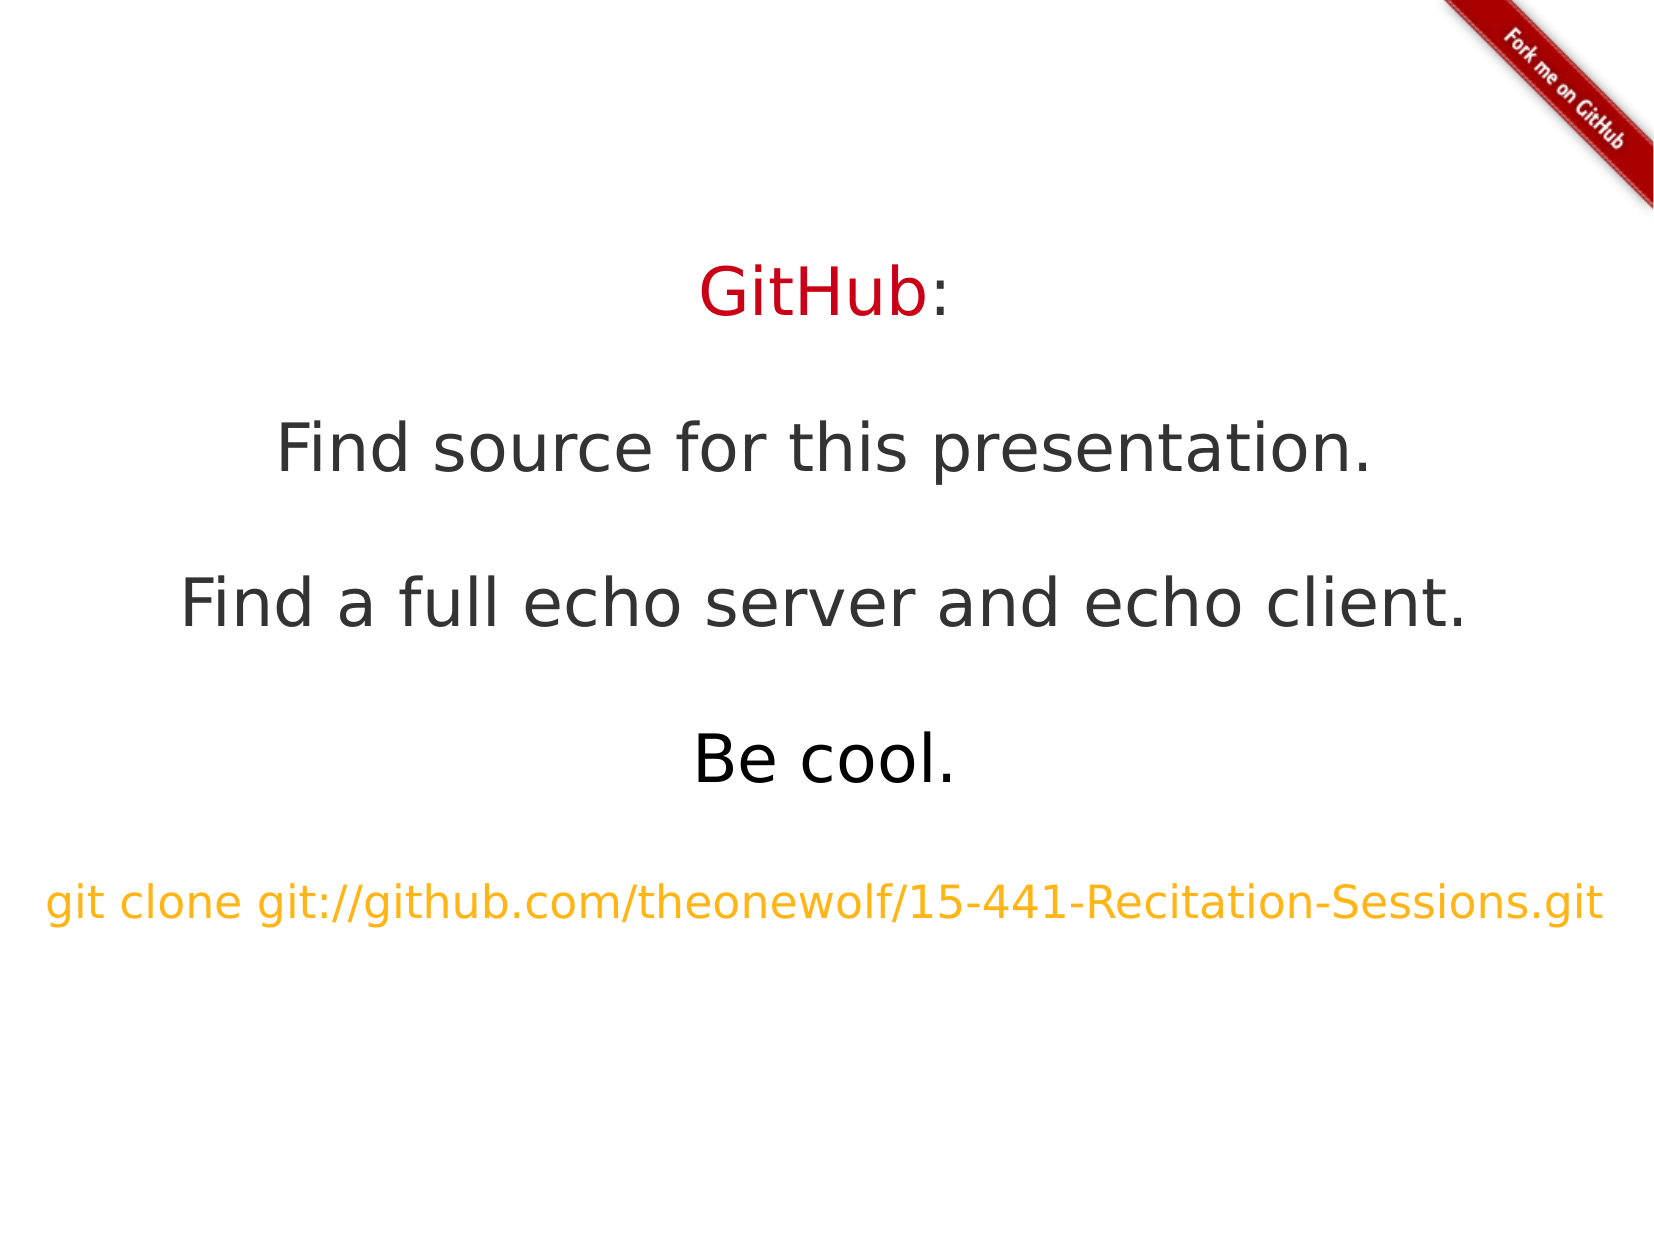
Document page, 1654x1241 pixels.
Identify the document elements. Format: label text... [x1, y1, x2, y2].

subtitle GitHub: Find source for this presentation. Find a full echo server and echo client. Be cool. git clone git://github.com/theonewolf/15-441-Recitation-Sessions.git [0, 56, 1651, 1102]
picture [1420, 0, 1654, 233]
